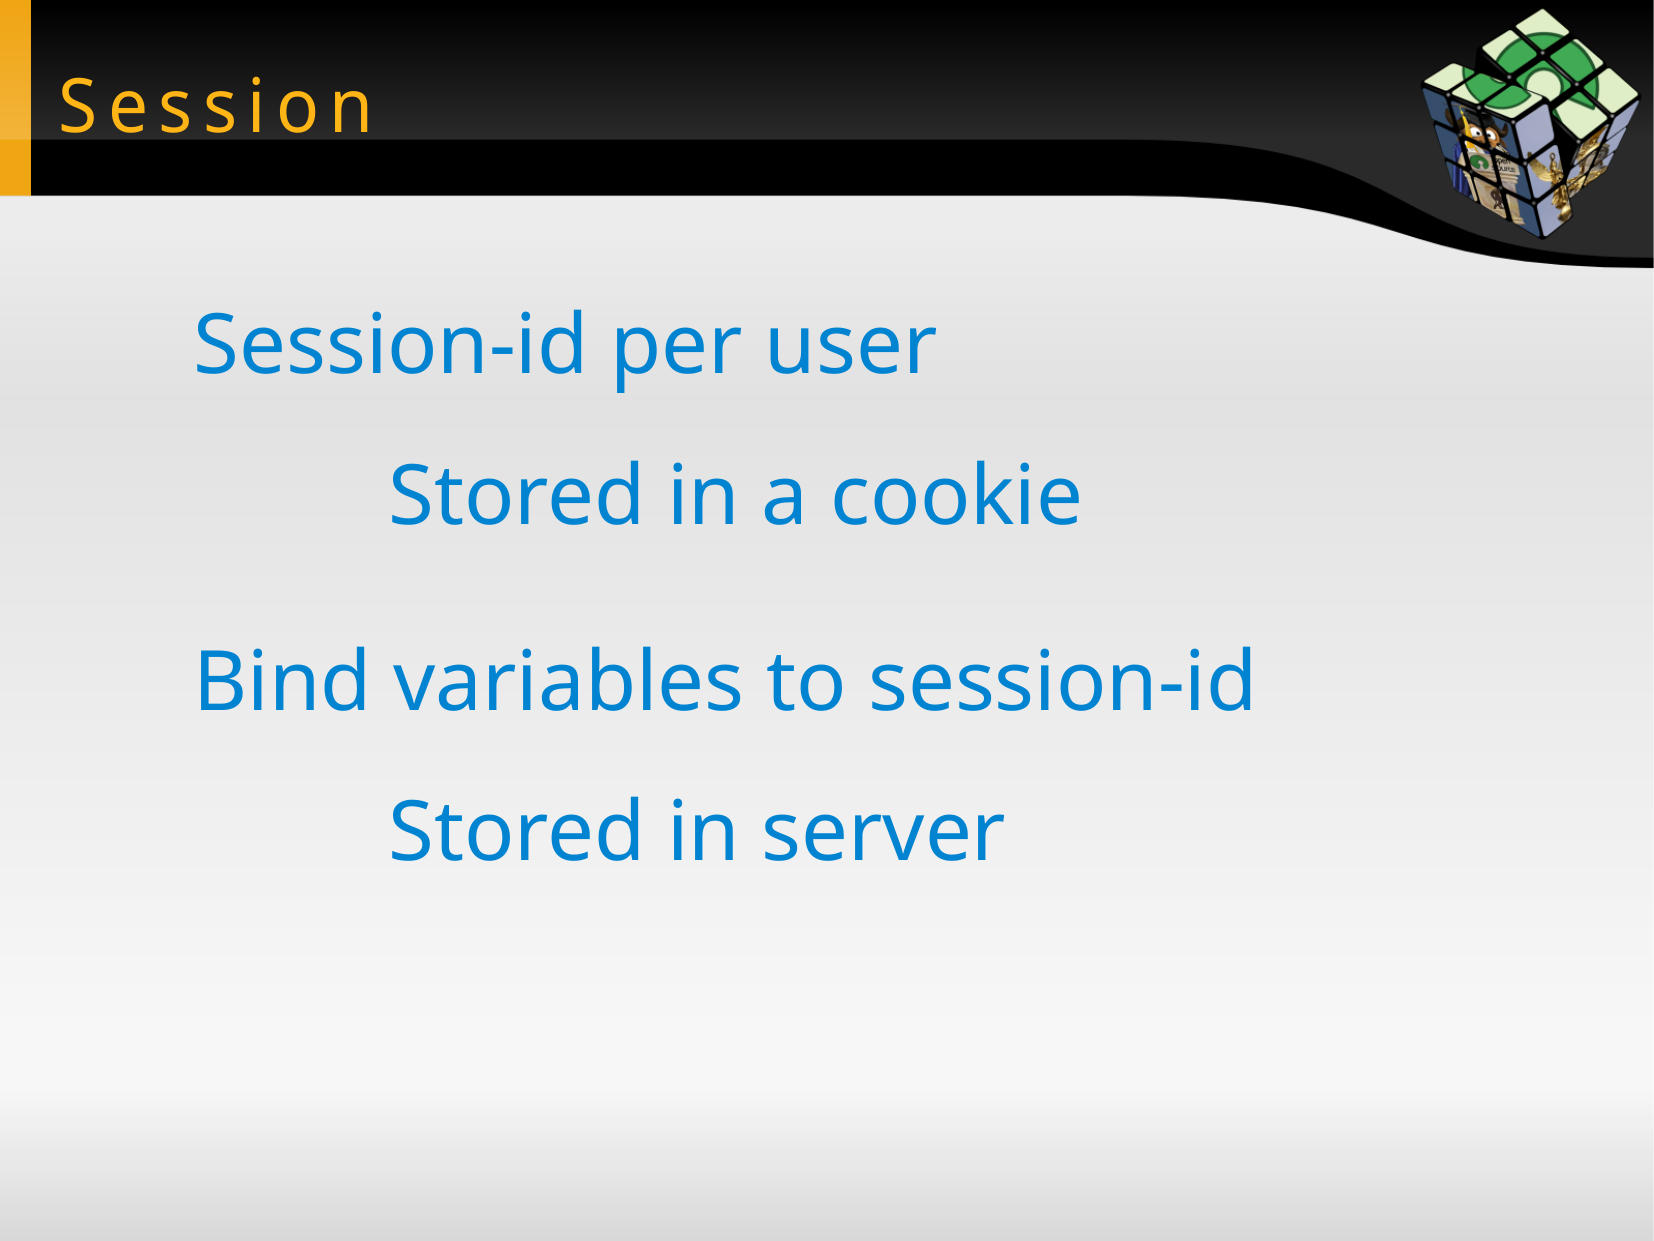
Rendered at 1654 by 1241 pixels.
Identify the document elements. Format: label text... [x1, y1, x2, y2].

text_box Stored in server [372, 762, 1003, 875]
title Session [59, 29, 1270, 178]
text_box Bind variables to session-id [177, 612, 1229, 724]
text_box Session-id per user [177, 275, 919, 387]
text_box Stored in a cookie [372, 426, 1075, 538]
picture [0, 0, 1654, 1241]
